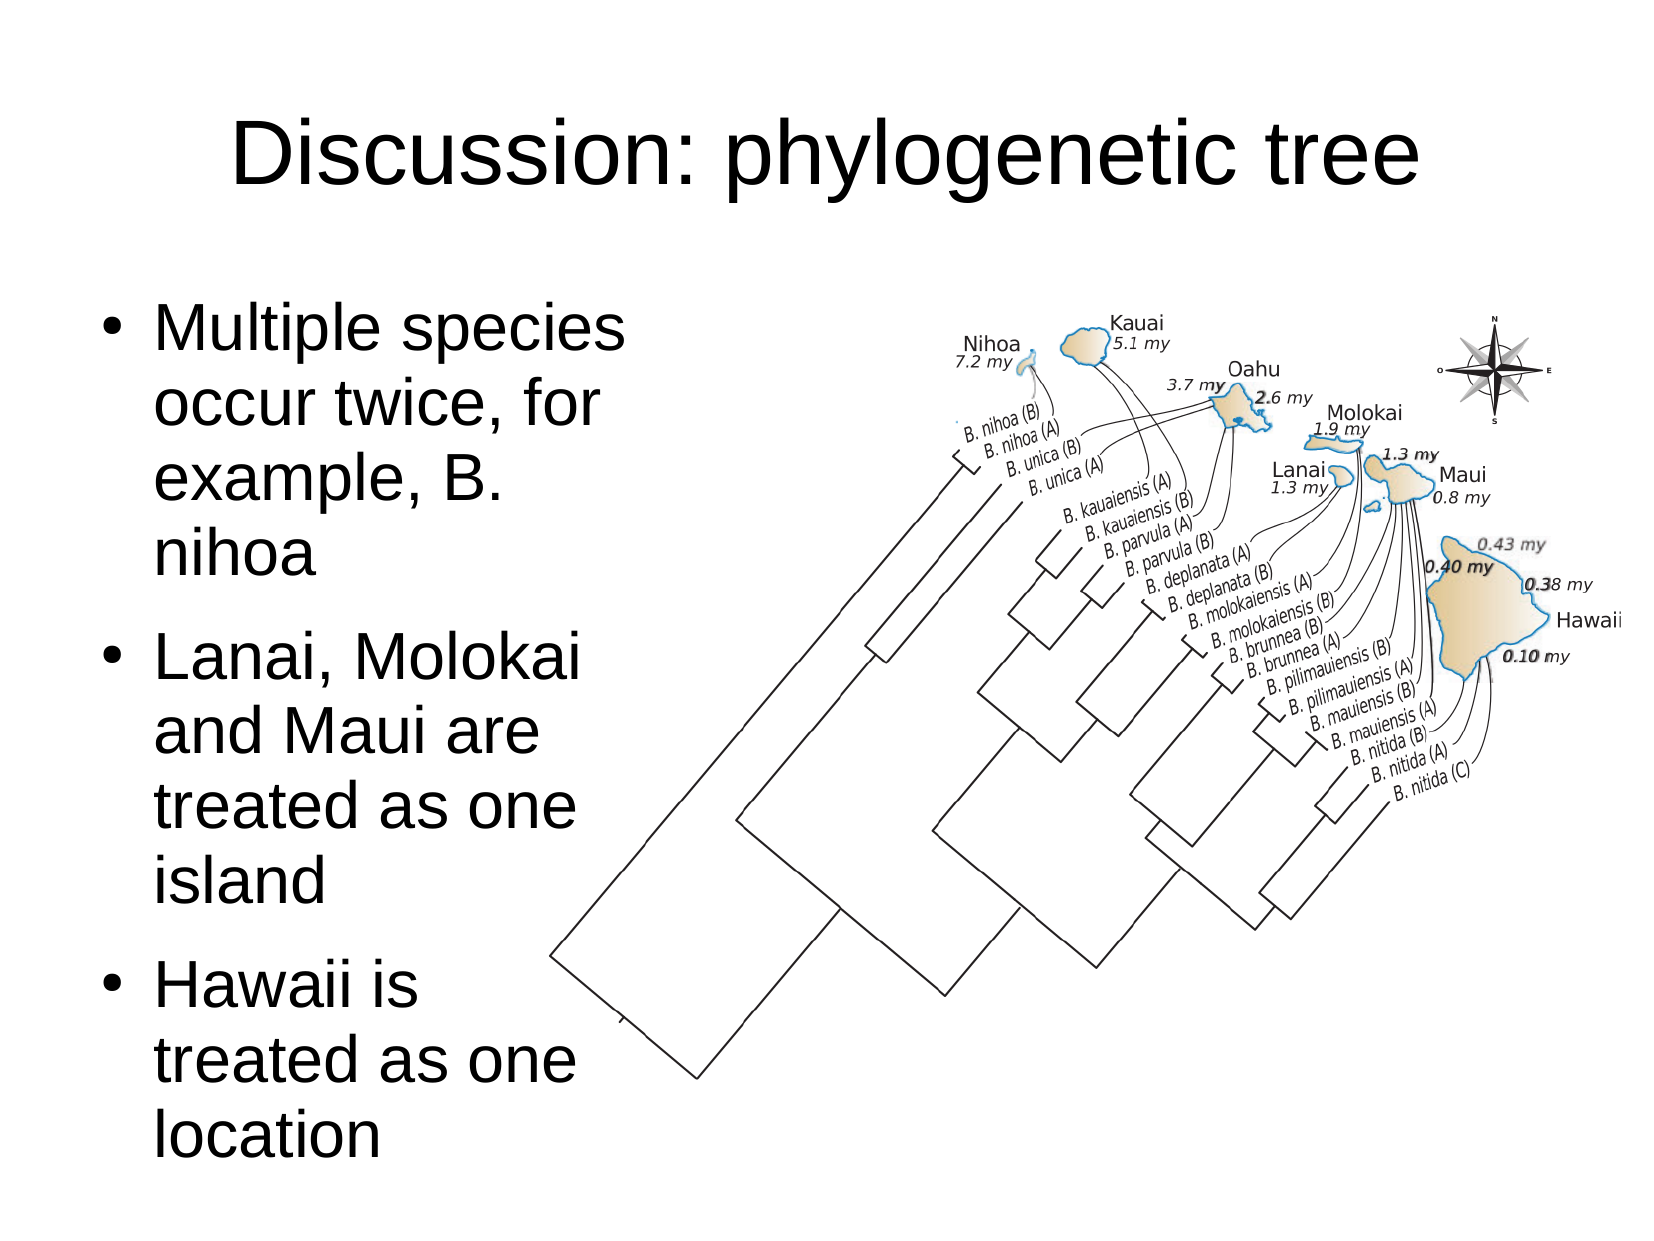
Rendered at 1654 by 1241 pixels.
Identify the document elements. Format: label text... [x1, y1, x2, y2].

picture [631, 314, 1621, 1081]
title Discussion: phylogenetic tree [82, 49, 1571, 257]
list Multiple species occur twice, for example, B. nihoa Lanai, Molokai and Maui are treated as one island Hawaii is treated as one location [82, 290, 631, 1216]
